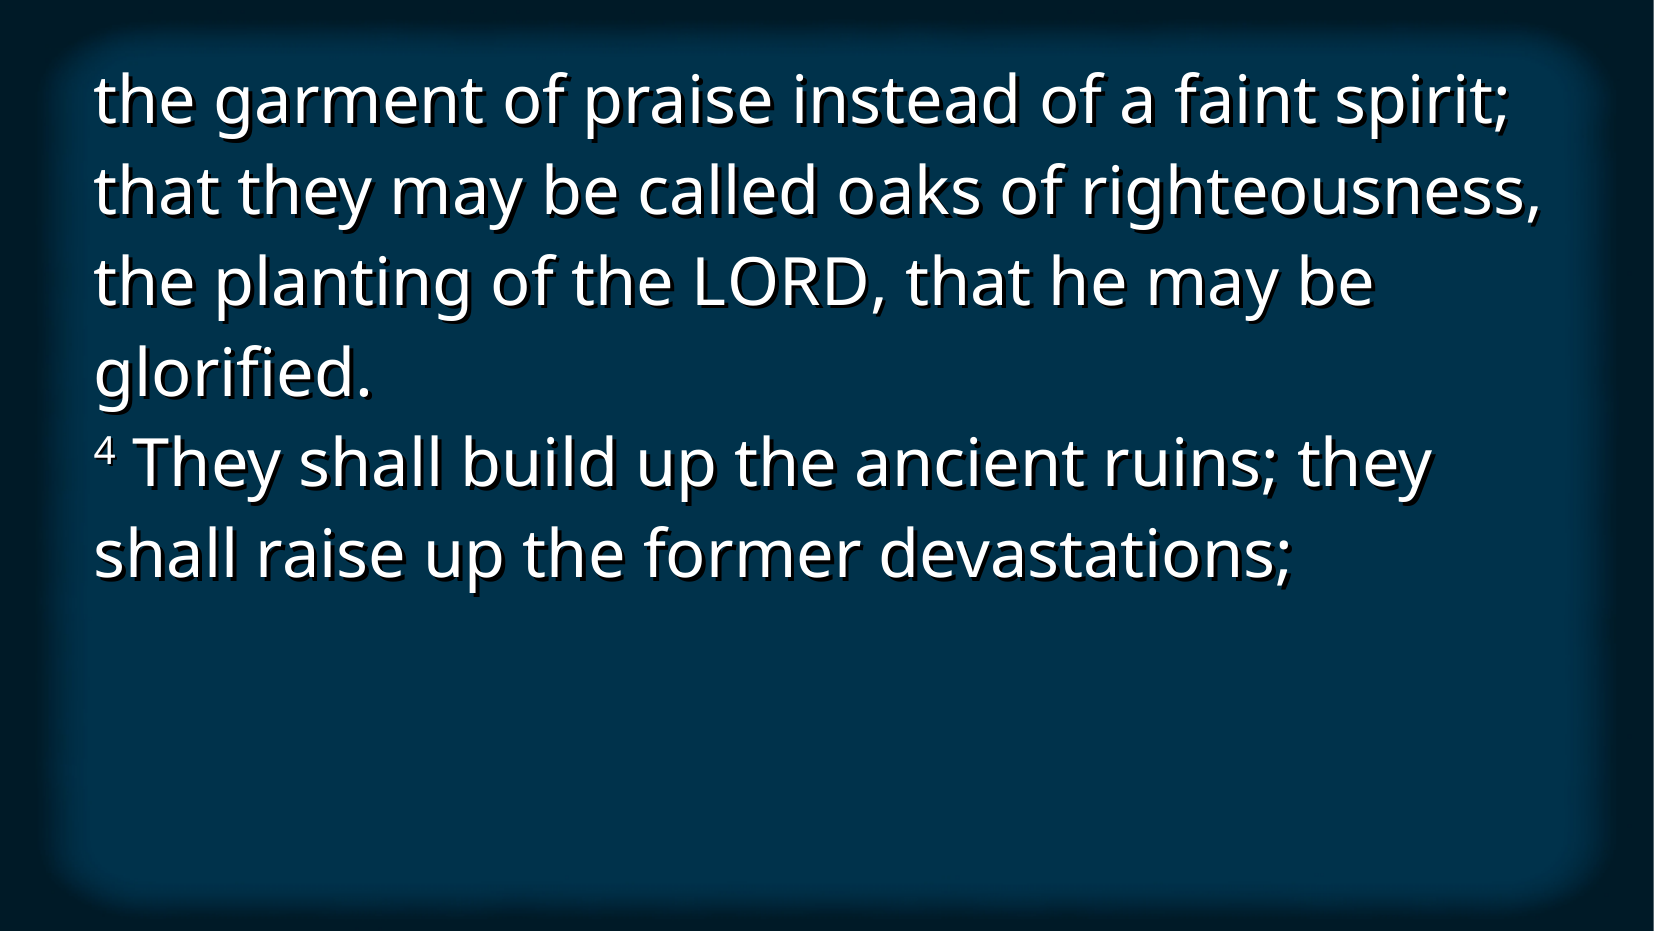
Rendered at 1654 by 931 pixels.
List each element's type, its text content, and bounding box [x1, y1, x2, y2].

picture [0, 0, 1654, 931]
text_box the garment of praise instead of a faint spirit; that they may be called oaks of righteousness, the planting of the LORD, that he may be glorified. 4 They shall build up the ancient ruins; they shall raise up the former devastations; [60, 45, 1591, 504]
